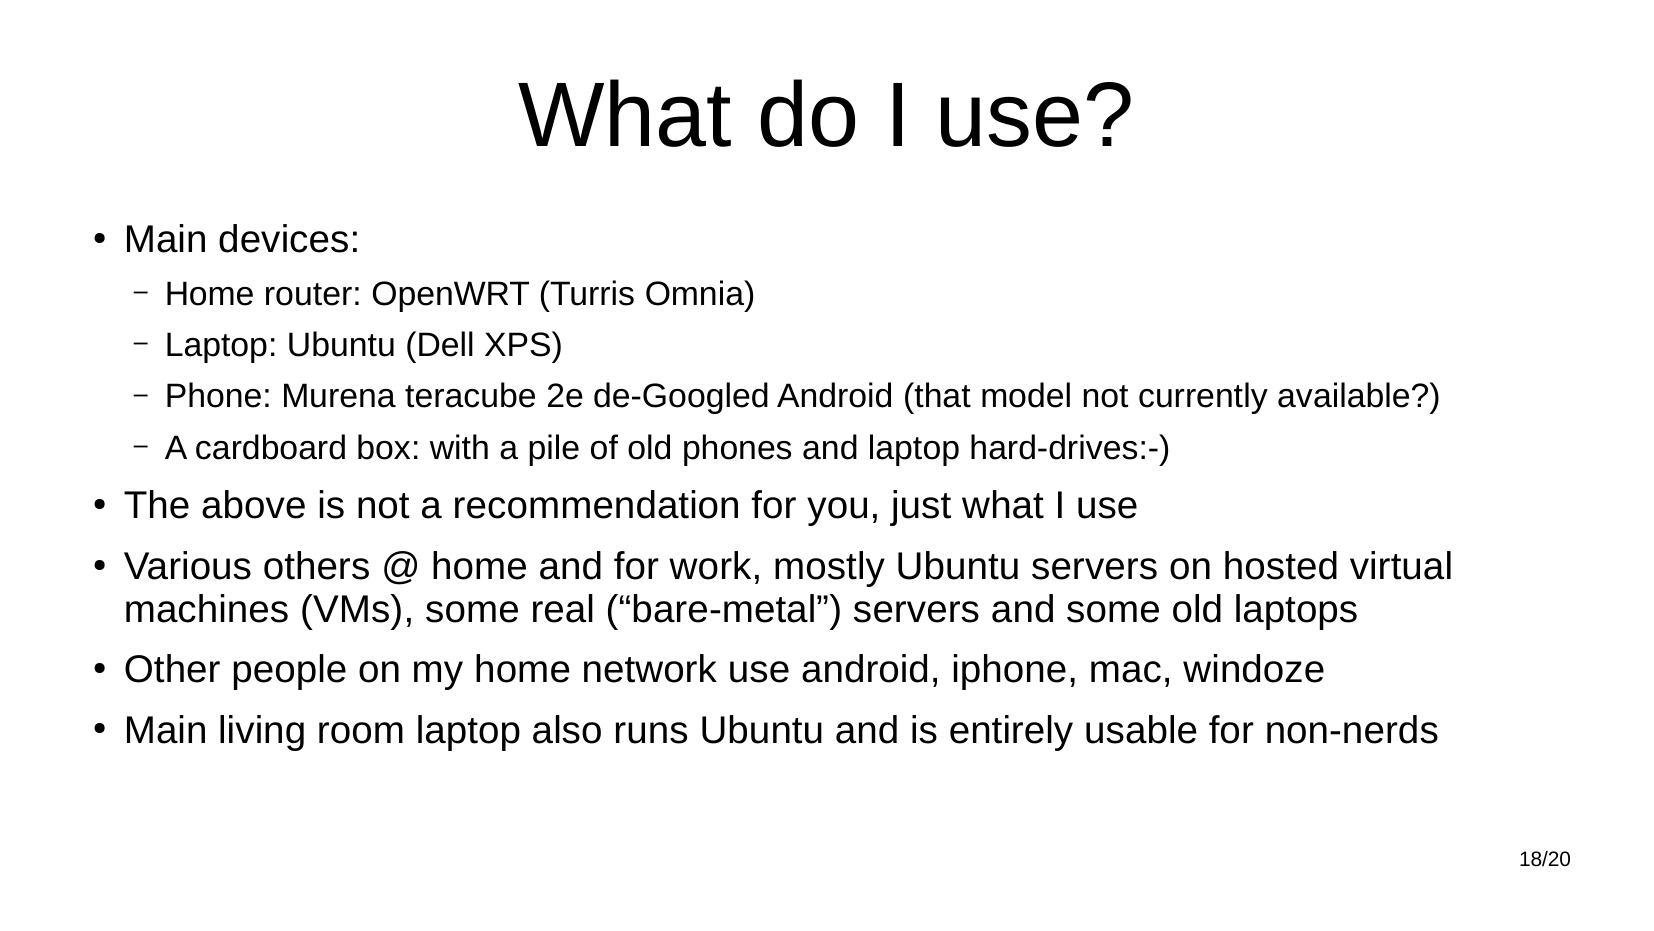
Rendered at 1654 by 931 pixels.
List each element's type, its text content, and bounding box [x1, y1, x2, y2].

list Main devices: Home router: OpenWRT (Turris Omnia) Laptop: Ubuntu (Dell XPS) Phone: Murena teracube 2e de-Googled Android (that model not currently available?) A cardboard box: with a pile of old phones and laptop hard-drives:-) The above is not a recommendation for you, just what I use Various others @ home and for work, mostly Ubuntu servers on hosted virtual machines (VMs), some real (“bare-metal”) servers and some old laptops Other people on my home network use android, iphone, mac, windoze Main living room laptop also runs Ubuntu and is entirely usable for non-nerds [82, 217, 1571, 758]
title What do I use? [82, 37, 1571, 193]
